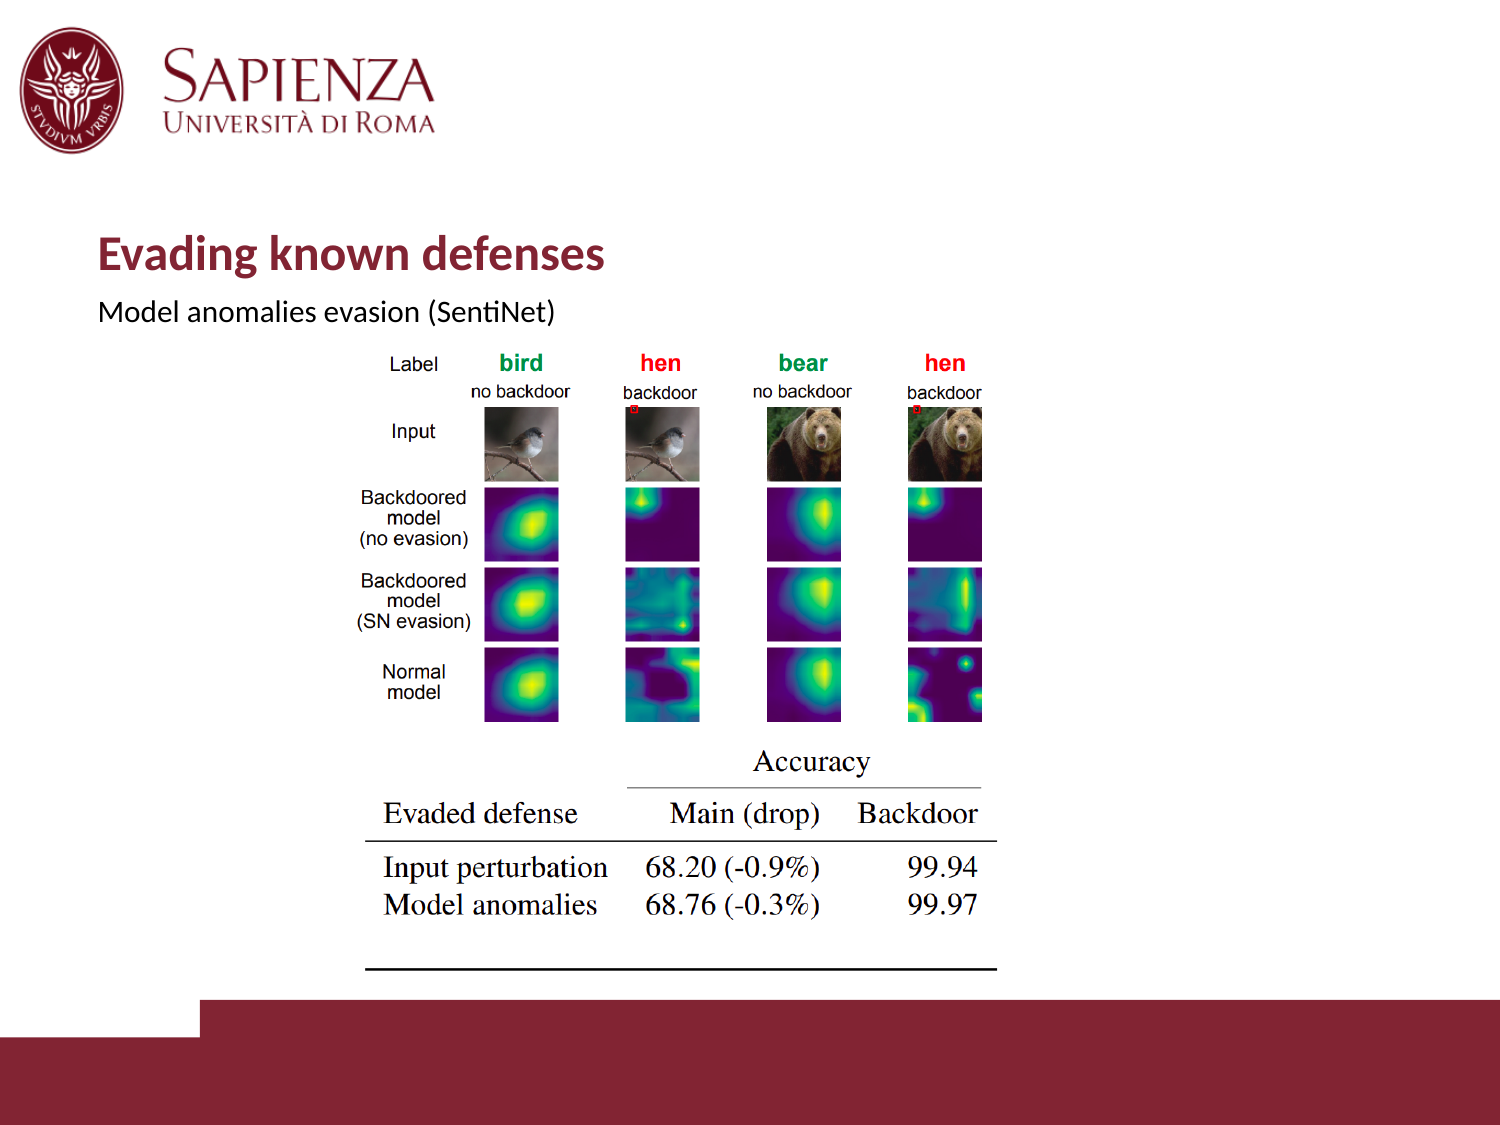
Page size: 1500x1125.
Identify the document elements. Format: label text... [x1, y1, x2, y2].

text_box Model anomalies evasion (SentiNet) [82, 283, 933, 567]
text_box Evading known defenses [82, 212, 1300, 296]
picture [330, 328, 1043, 993]
